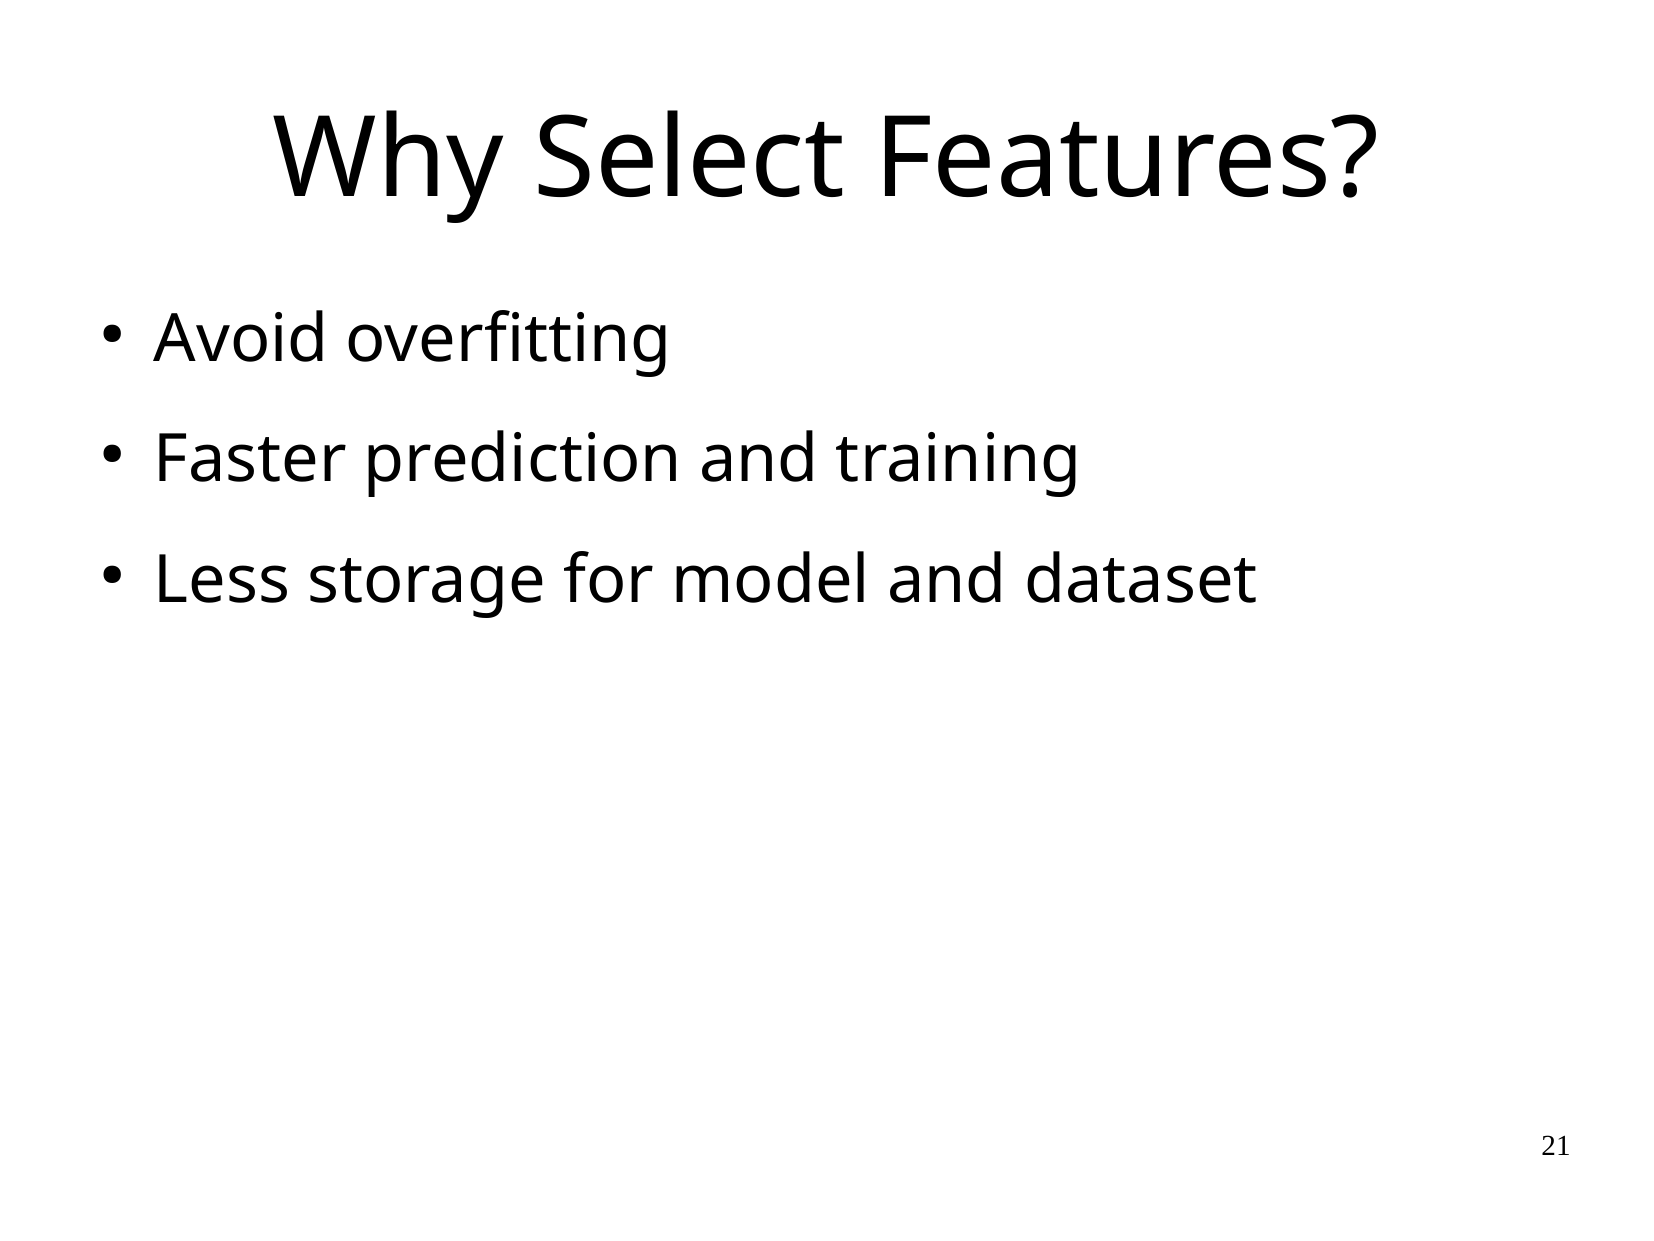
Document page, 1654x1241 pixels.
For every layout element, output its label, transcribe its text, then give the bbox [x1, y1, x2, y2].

list Avoid overfitting Faster prediction and training Less storage for model and dataset [82, 290, 1571, 1010]
title Why Select Features? [82, 49, 1571, 257]
